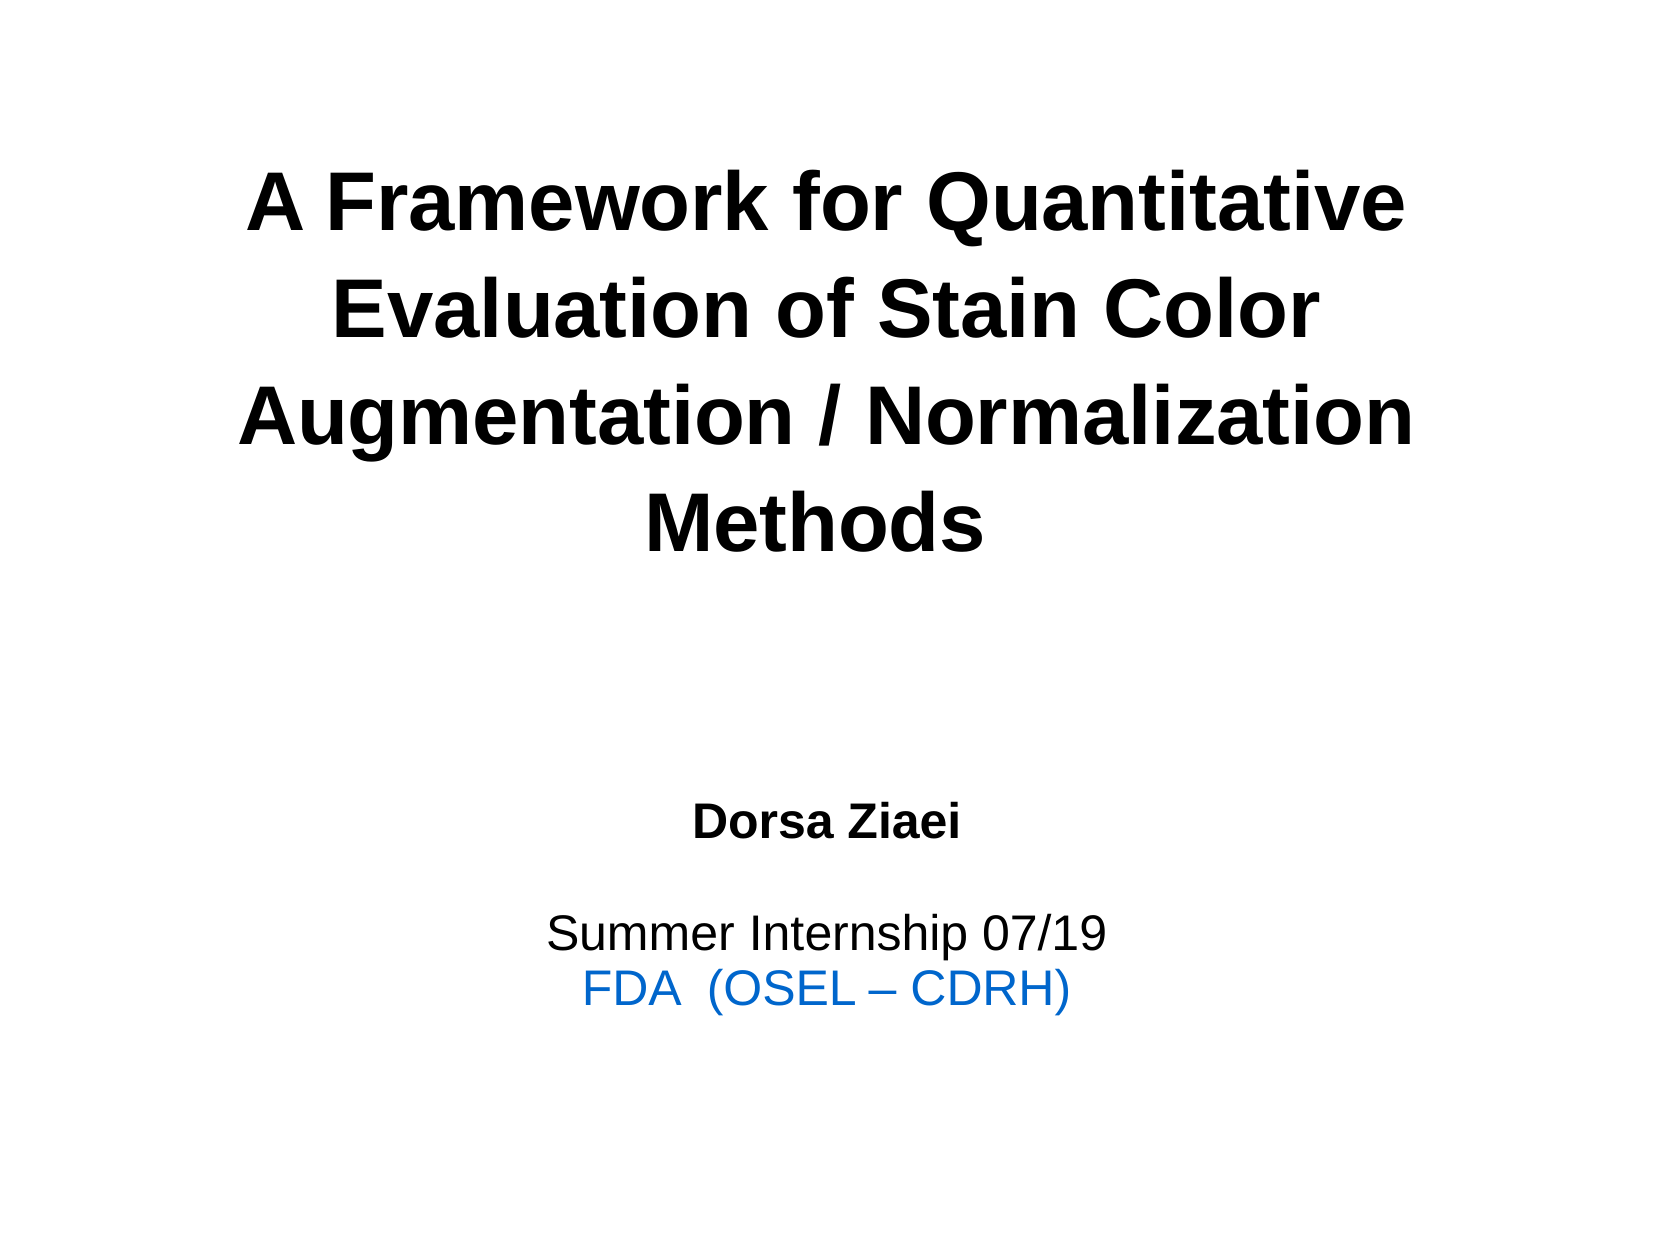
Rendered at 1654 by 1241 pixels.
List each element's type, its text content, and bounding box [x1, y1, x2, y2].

subtitle A Framework for Quantitative Evaluation of Stain Color Augmentation / Normalization Methods Dorsa Ziaei Summer Internship 07/19 FDA (OSEL – CDRH) [82, 148, 1571, 1085]
